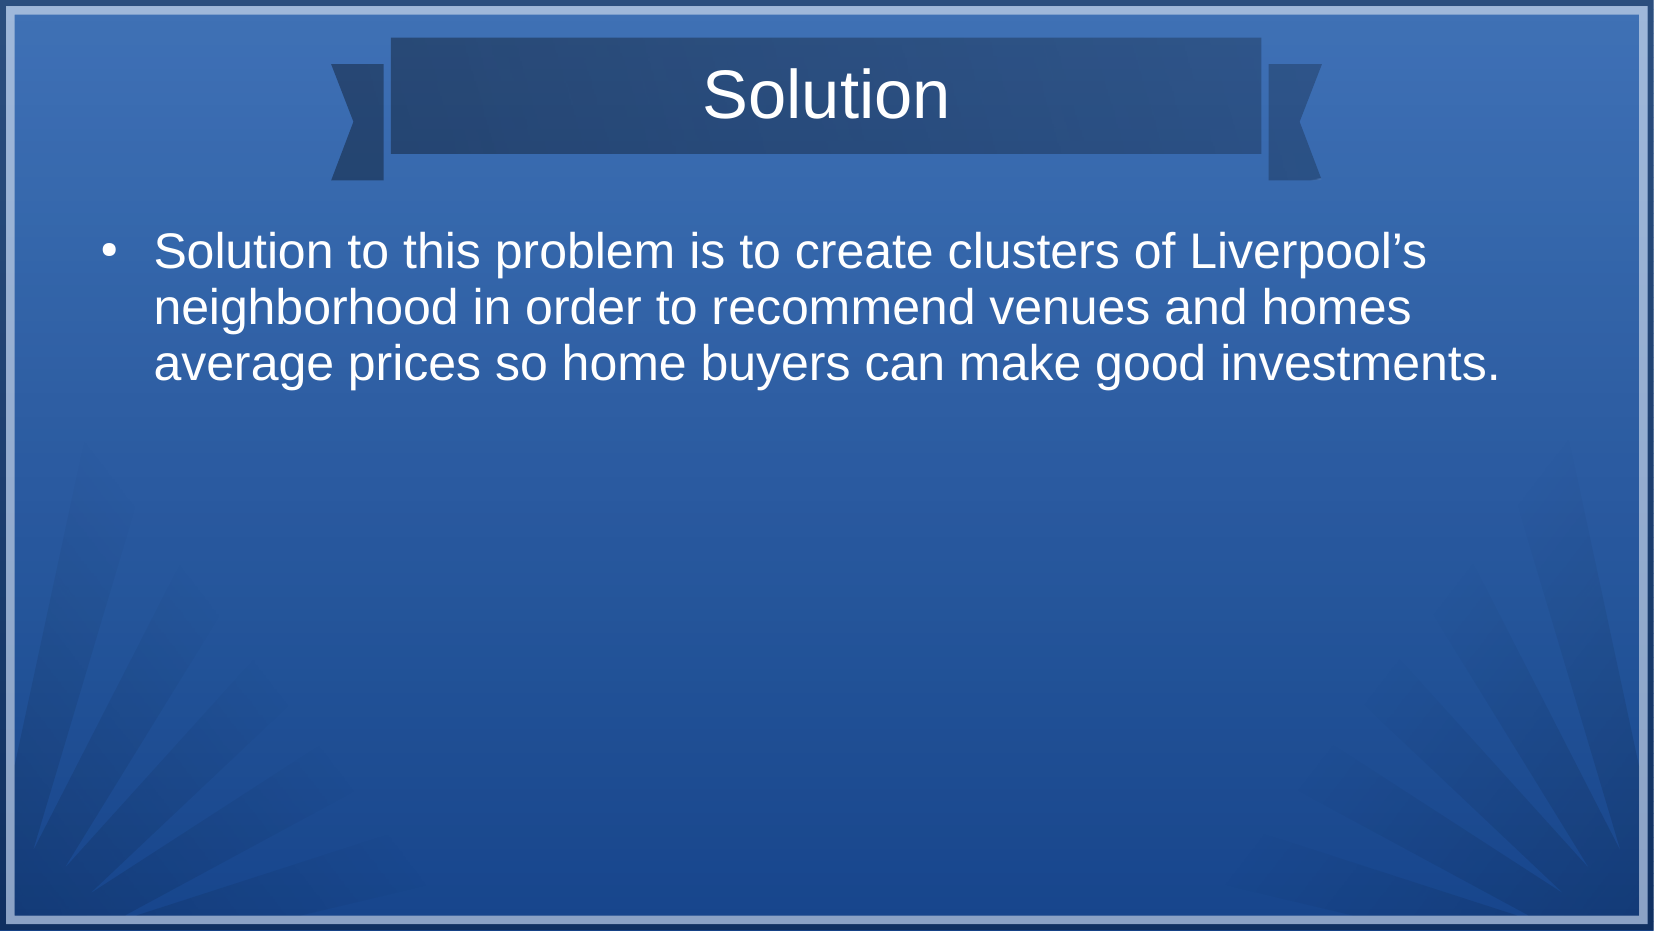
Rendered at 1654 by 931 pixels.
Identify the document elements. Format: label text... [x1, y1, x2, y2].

title Solution [389, 35, 1264, 154]
list Solution to this problem is to create clusters of Liverpool’s neighborhood in order to recommend venues and homes average prices so home buyers can make good investments. [82, 223, 1571, 847]
